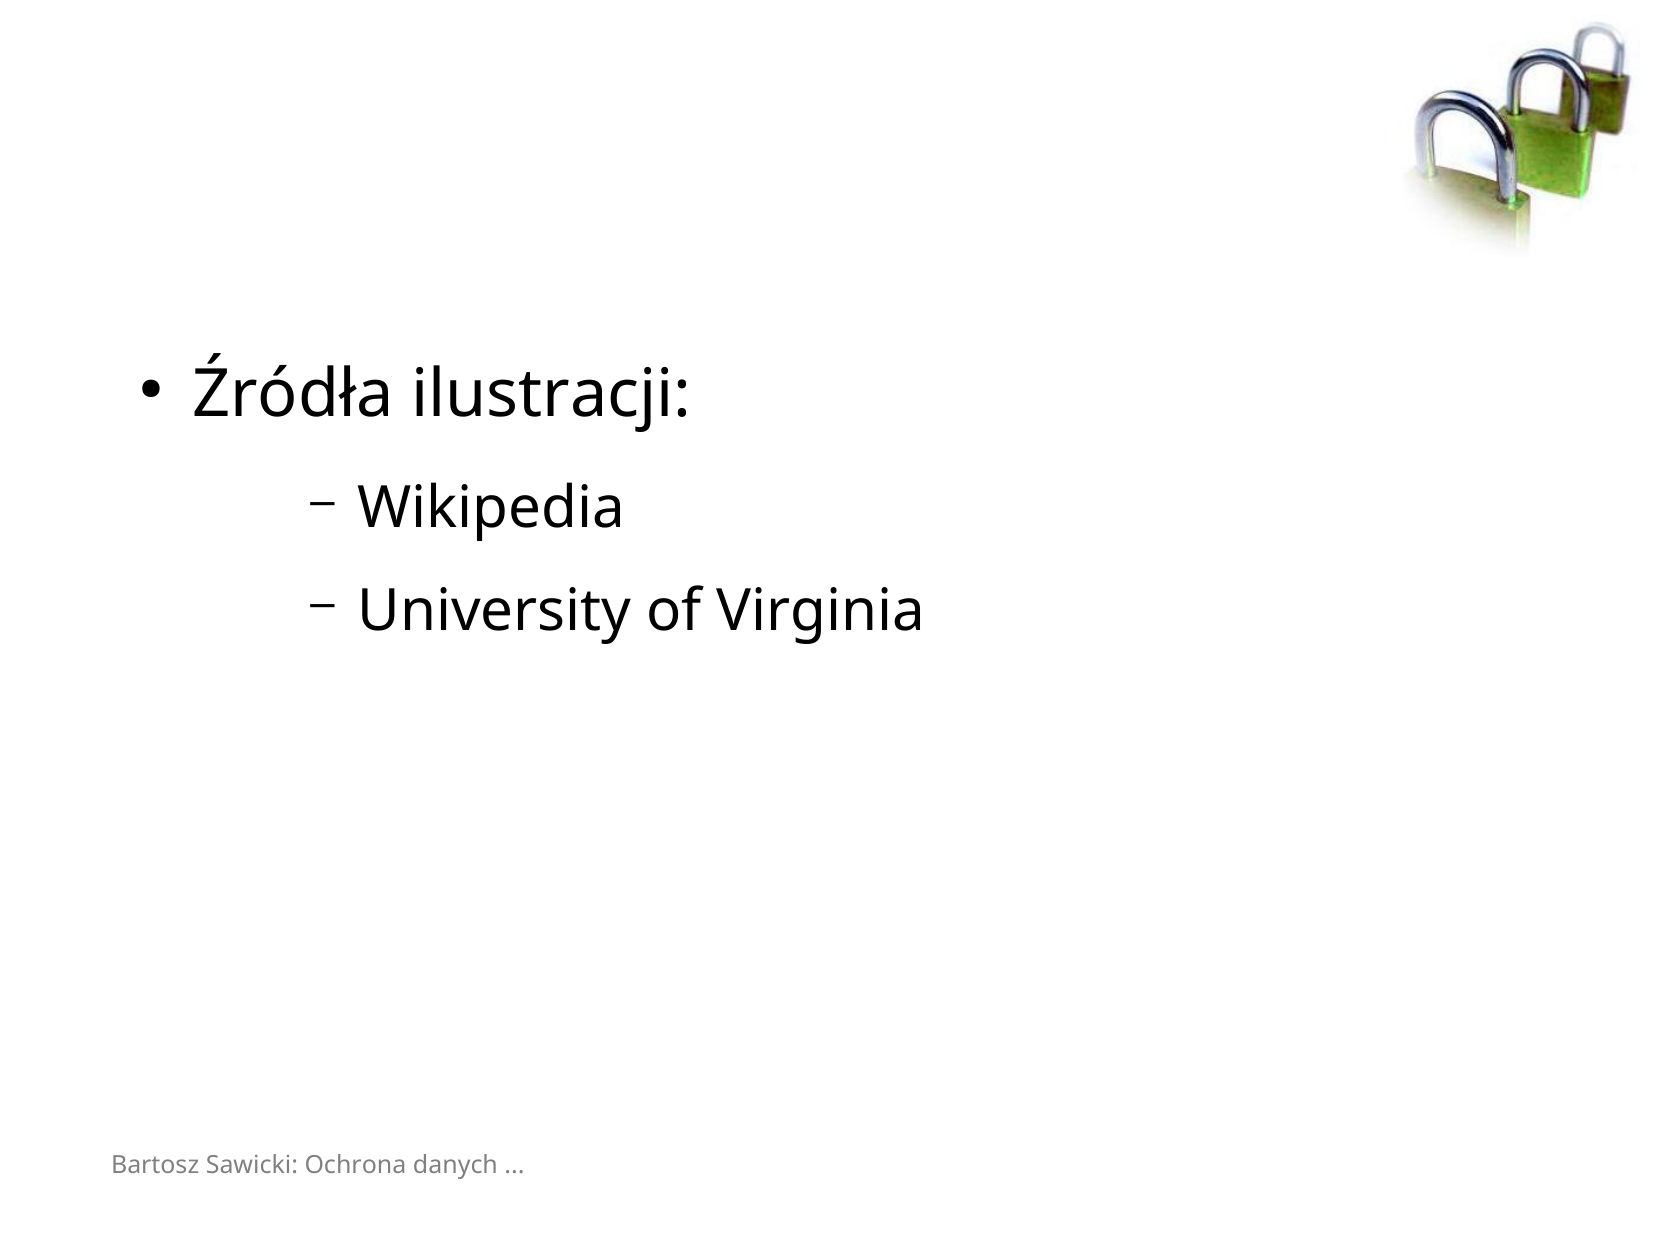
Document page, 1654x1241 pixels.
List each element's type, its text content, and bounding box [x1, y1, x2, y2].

picture [1385, 14, 1640, 266]
list Źródła ilustracji: Wikipedia University of Virginia [121, 344, 1534, 1065]
